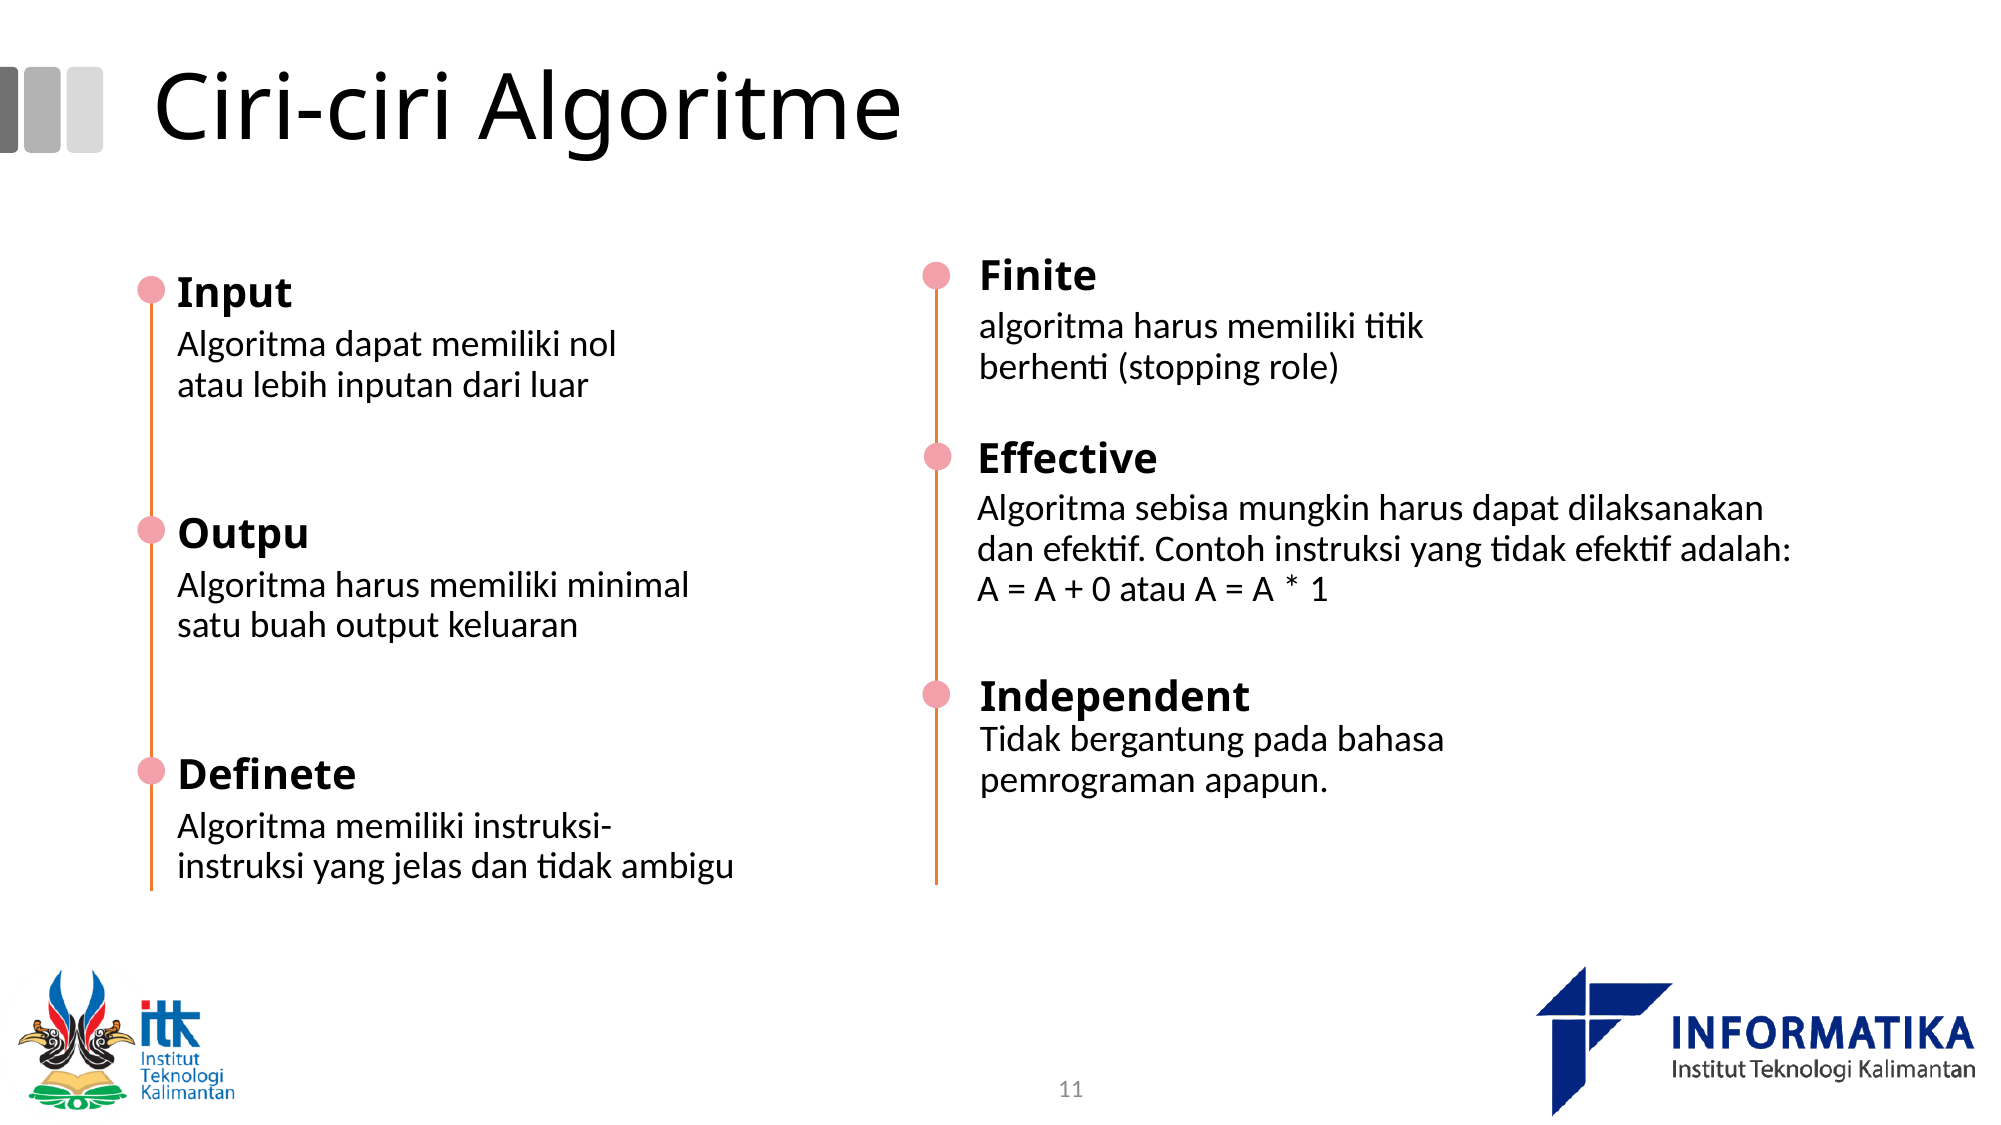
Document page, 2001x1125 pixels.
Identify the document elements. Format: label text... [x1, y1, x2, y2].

text_box [137, 756, 166, 785]
text_box Outpu [162, 497, 445, 549]
picture [1534, 965, 1976, 1118]
text_box Algoritma dapat memiliki nol atau lebih inputan dari luar [162, 309, 671, 404]
text_box Effective [962, 423, 1245, 473]
text_box Algoritma memiliki instruksi-instruksi yang jelas dan tidak ambigu [162, 790, 755, 885]
text_box Independent [964, 660, 1313, 704]
text_box [137, 516, 166, 544]
text_box Input [162, 256, 445, 309]
text_box Algoritma sebisa mungkin harus dapat dilaksanakan dan efektif. Contoh instruksi yang tidak efektif adalah: A = A + 0 atau A = A * 1 [962, 473, 1838, 694]
text_box [923, 442, 952, 471]
text_box Algoritma harus memiliki minimal satu buah output keluaran [162, 549, 755, 644]
text_box Finite [963, 239, 1246, 291]
text_box [922, 261, 951, 290]
text_box [137, 275, 166, 304]
text_box Definete [162, 738, 445, 790]
picture [0, 935, 253, 1125]
title Ciri-ciri Algoritme [137, 1, 1863, 219]
text_box [922, 680, 951, 709]
text_box algoritma harus memiliki titik berhenti (stopping role) [963, 291, 1555, 386]
text_box Input [229, 289, 238, 302]
text_box Tidak bergantung pada bahasa pemrograman apapun. [964, 704, 1575, 925]
text_box Outpu [264, 530, 273, 543]
